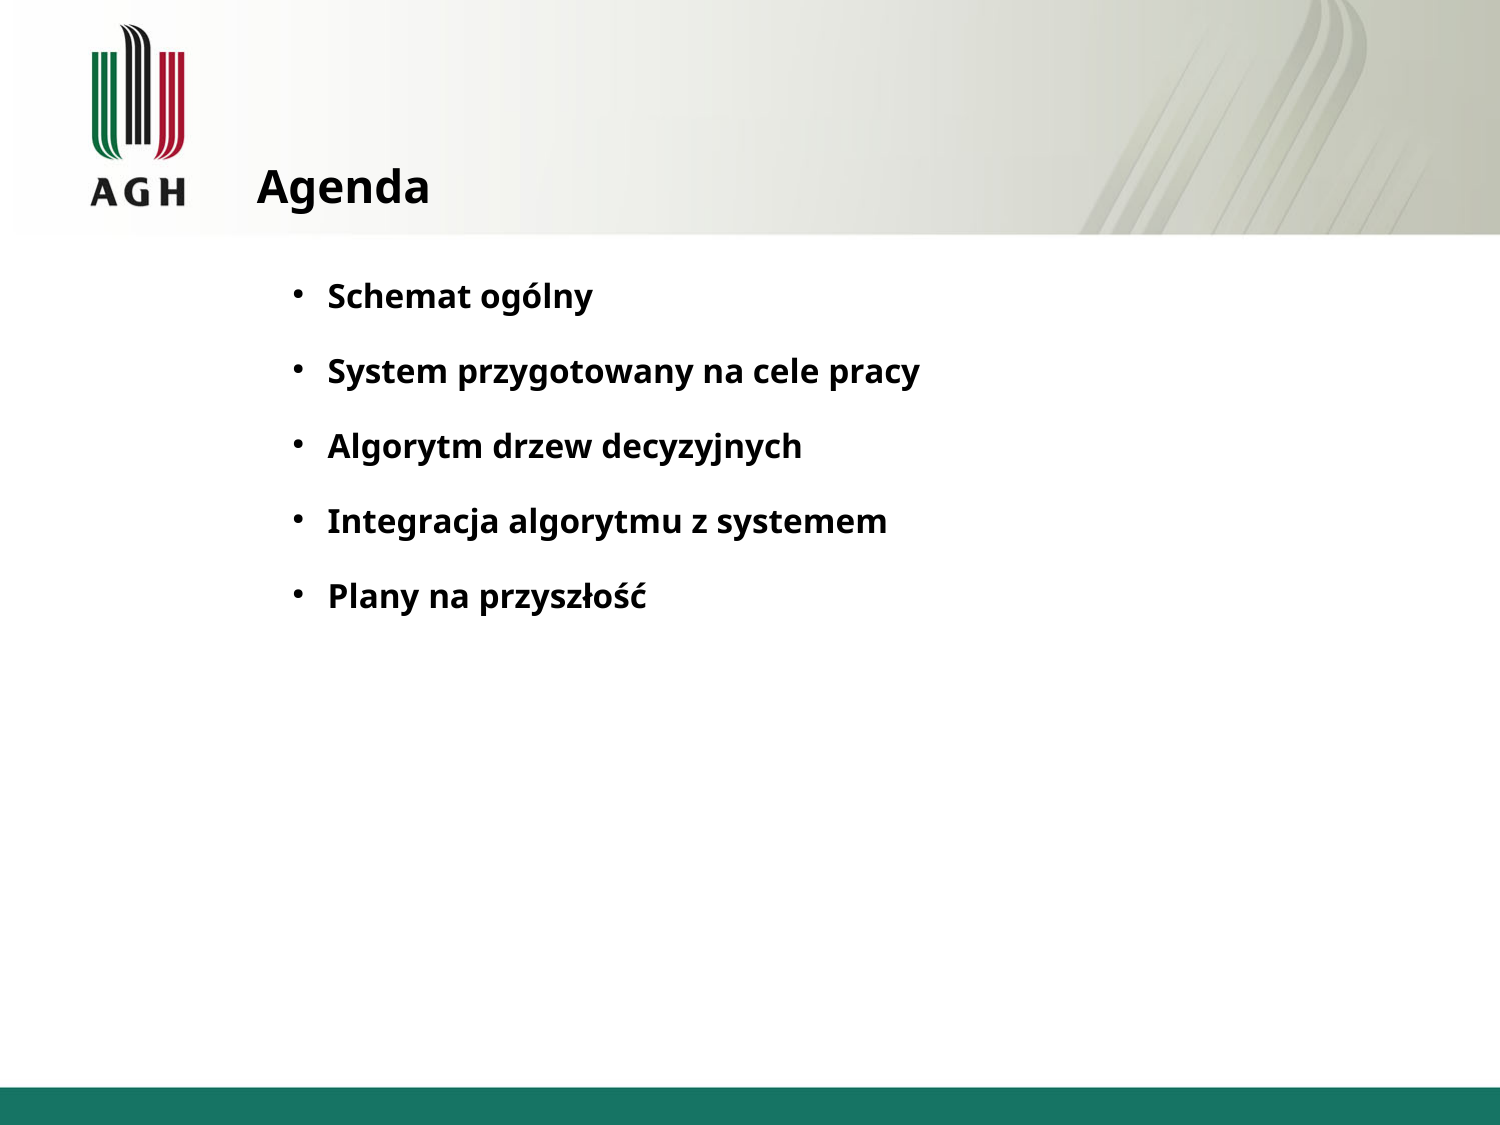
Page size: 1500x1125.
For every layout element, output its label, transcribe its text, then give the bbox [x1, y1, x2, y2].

picture [0, 0, 1500, 1125]
list Schemat ogólny System przygotowany na cele pracy Algorytm drzew decyzyjnych Integracja algorytmu z systemem Plany na przyszłość [242, 267, 1425, 1005]
title Agenda [242, 137, 1425, 233]
